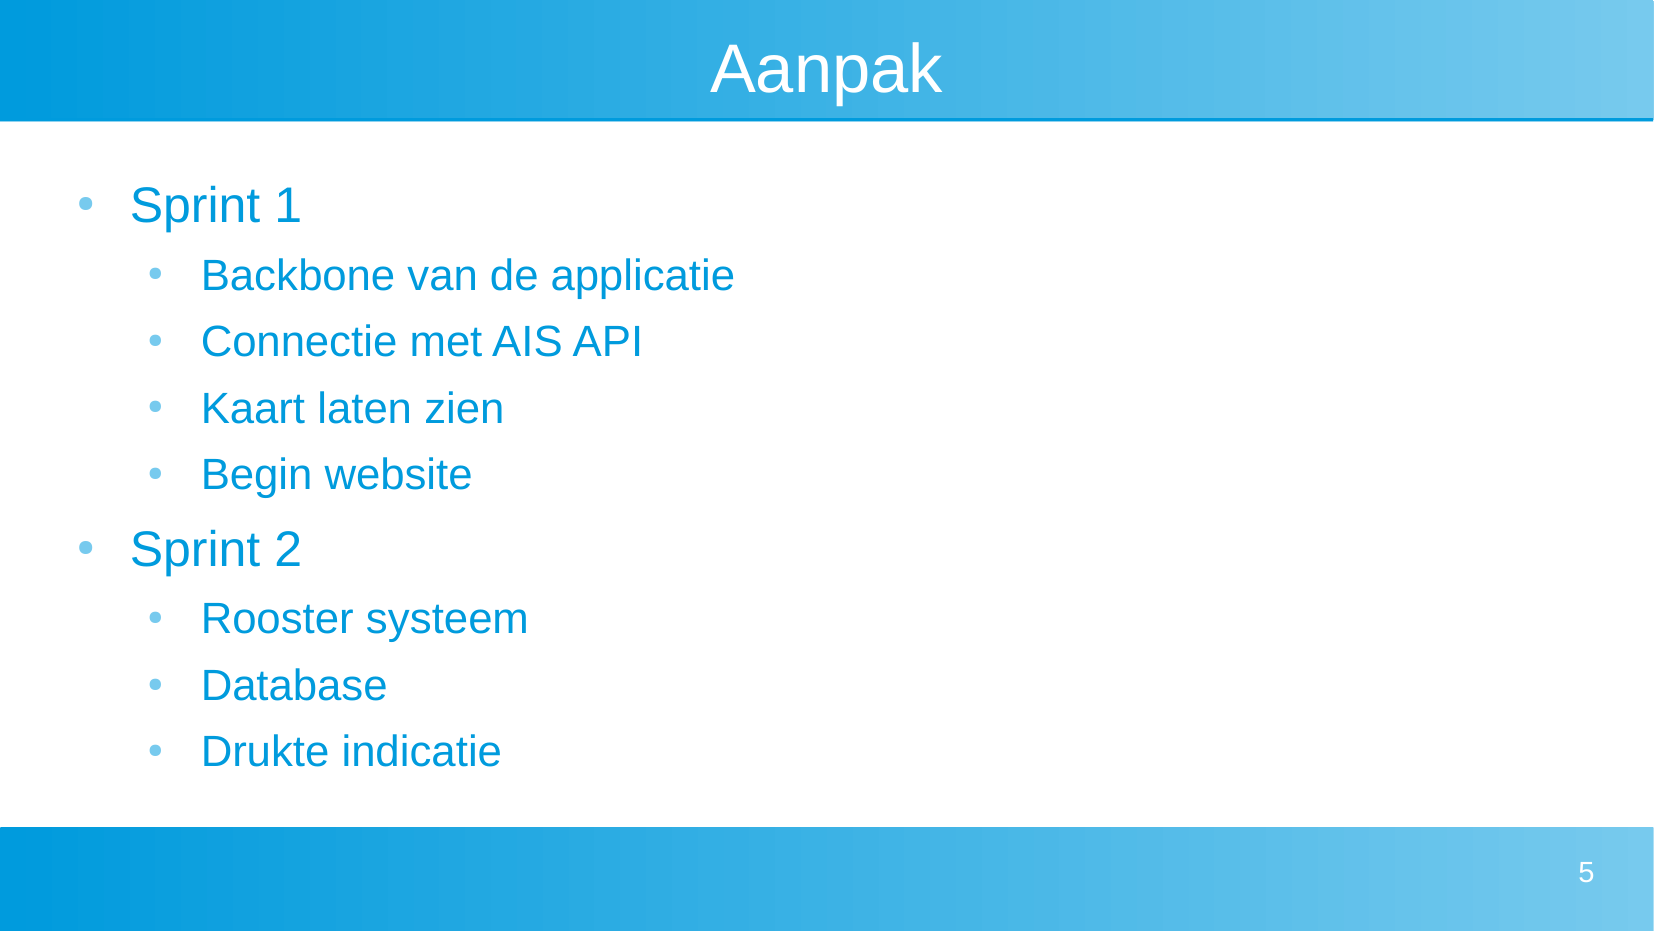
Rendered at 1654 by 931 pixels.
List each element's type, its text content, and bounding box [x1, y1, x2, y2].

title Aanpak [59, 29, 1595, 108]
list Sprint 1 Backbone van de applicatie Connectie met AIS API Kaart laten zien Begin website Sprint 2 Rooster systeem Database Drukte indicatie [59, 177, 1595, 768]
